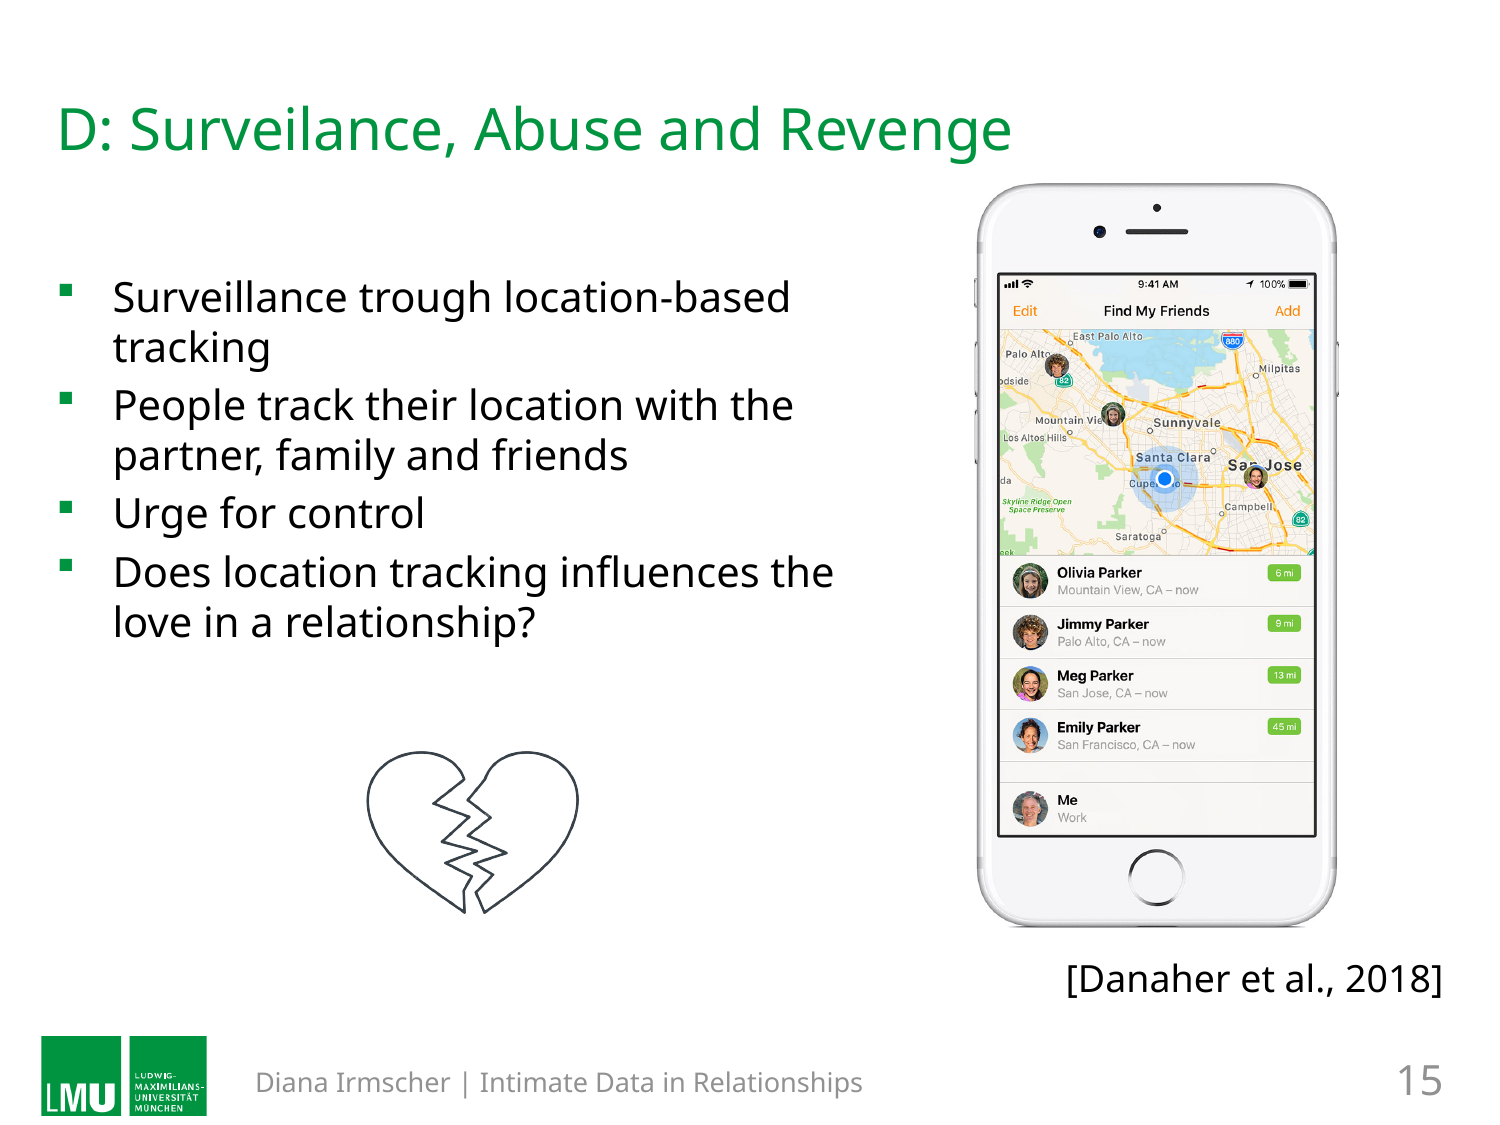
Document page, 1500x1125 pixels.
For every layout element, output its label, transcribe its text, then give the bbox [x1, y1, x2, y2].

picture [295, 652, 650, 947]
list [Danaher et al., 2018] [41, 947, 1459, 1007]
list Surveillance trough location-based tracking People track their location with the partner, family and friends Urge for control Does location tracking influences the love in a relationship? [41, 263, 934, 947]
footer Diana Irmscher | Intimate Data in Relationships [240, 1046, 963, 1117]
picture [974, 183, 1339, 928]
slide_number 20 [1014, 1046, 1459, 1117]
title D: Surveilance, Abuse and Revenge [41, 37, 1459, 217]
